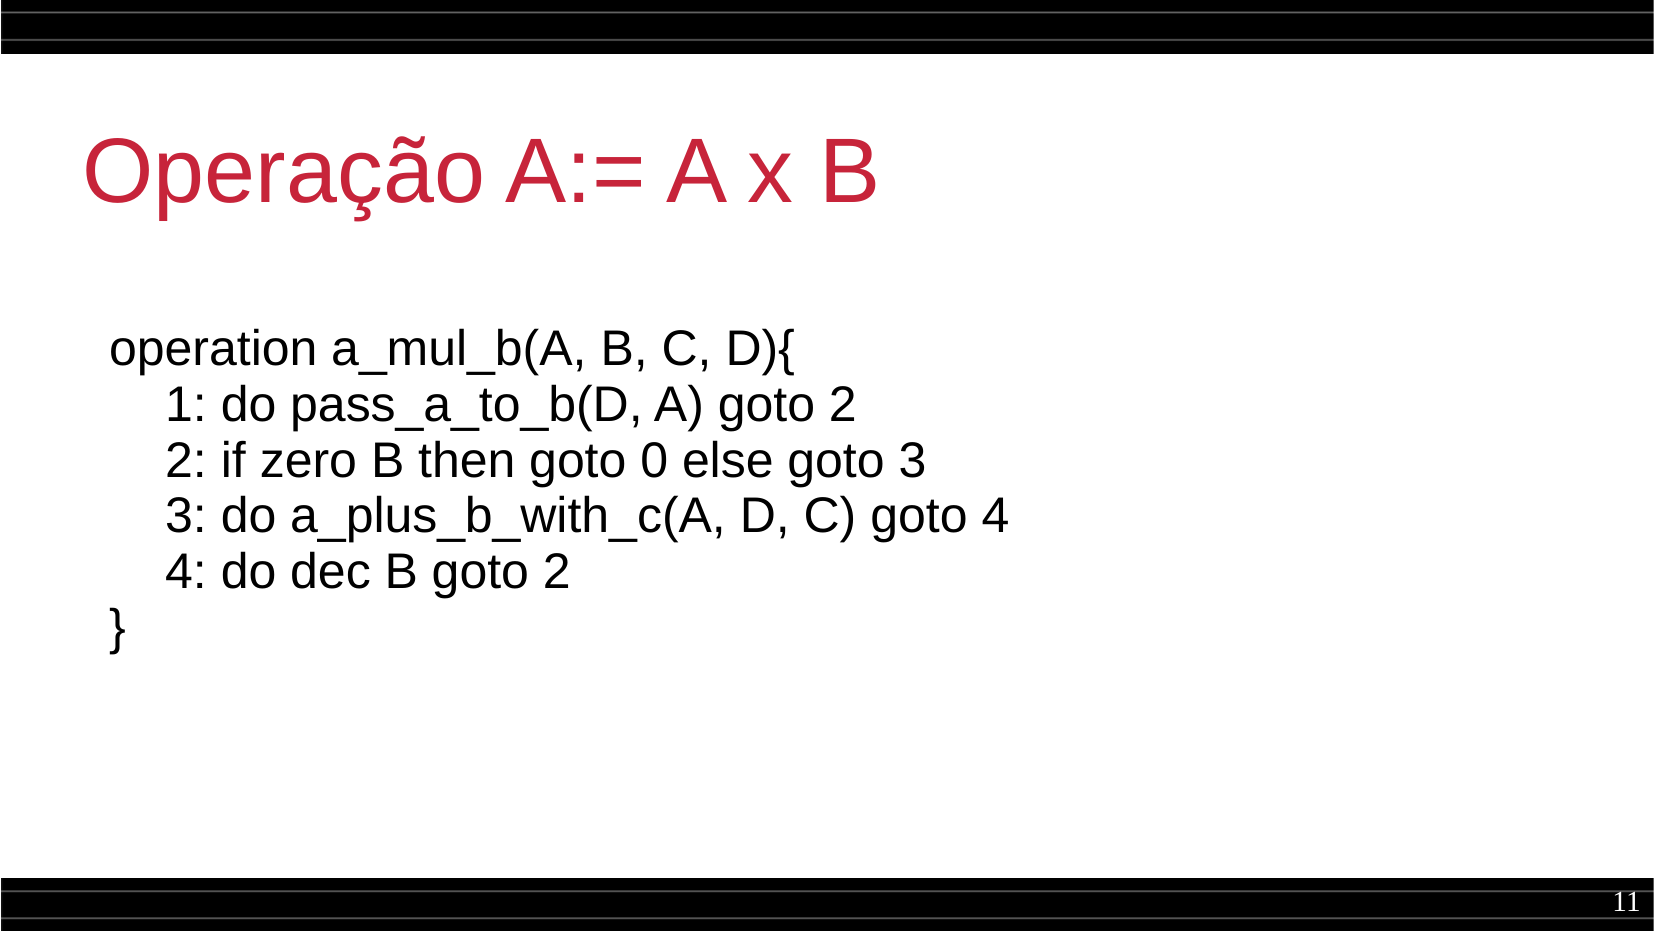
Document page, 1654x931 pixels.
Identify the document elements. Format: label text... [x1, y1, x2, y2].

text_box operation a_mul_b(A, B, C, D){ 1: do pass_a_to_b(D, A) goto 2 2: if zero B then goto 0 else goto 3 3: do a_plus_b_with_c(A, D, C) goto 4 4: do dec B goto 2 } [94, 312, 1117, 761]
title Operação A:= A x B [82, 92, 1571, 249]
picture [1, 0, 1654, 54]
picture [1, 878, 1654, 931]
